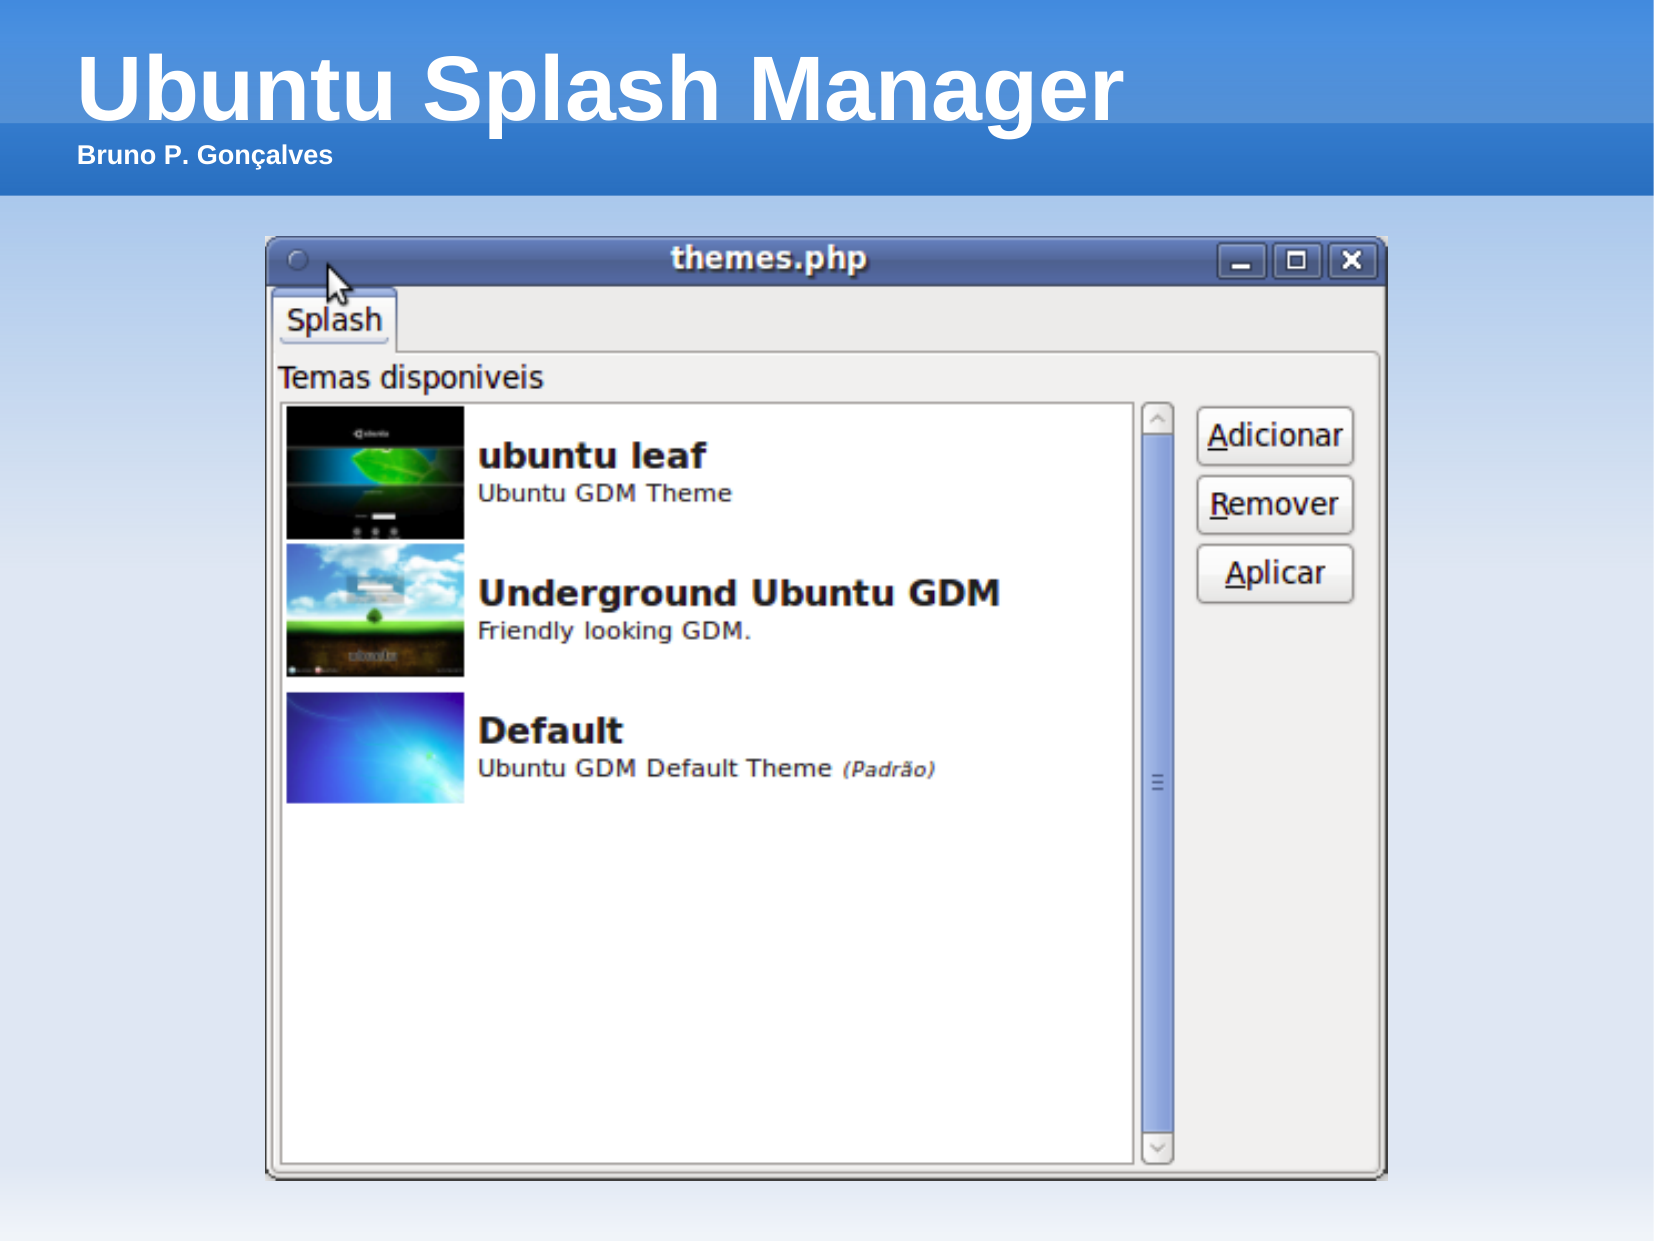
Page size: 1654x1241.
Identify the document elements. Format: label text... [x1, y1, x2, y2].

title Ubuntu Splash Manager Bruno P. Gonçalves [76, 0, 1565, 208]
picture [0, 0, 1654, 1241]
